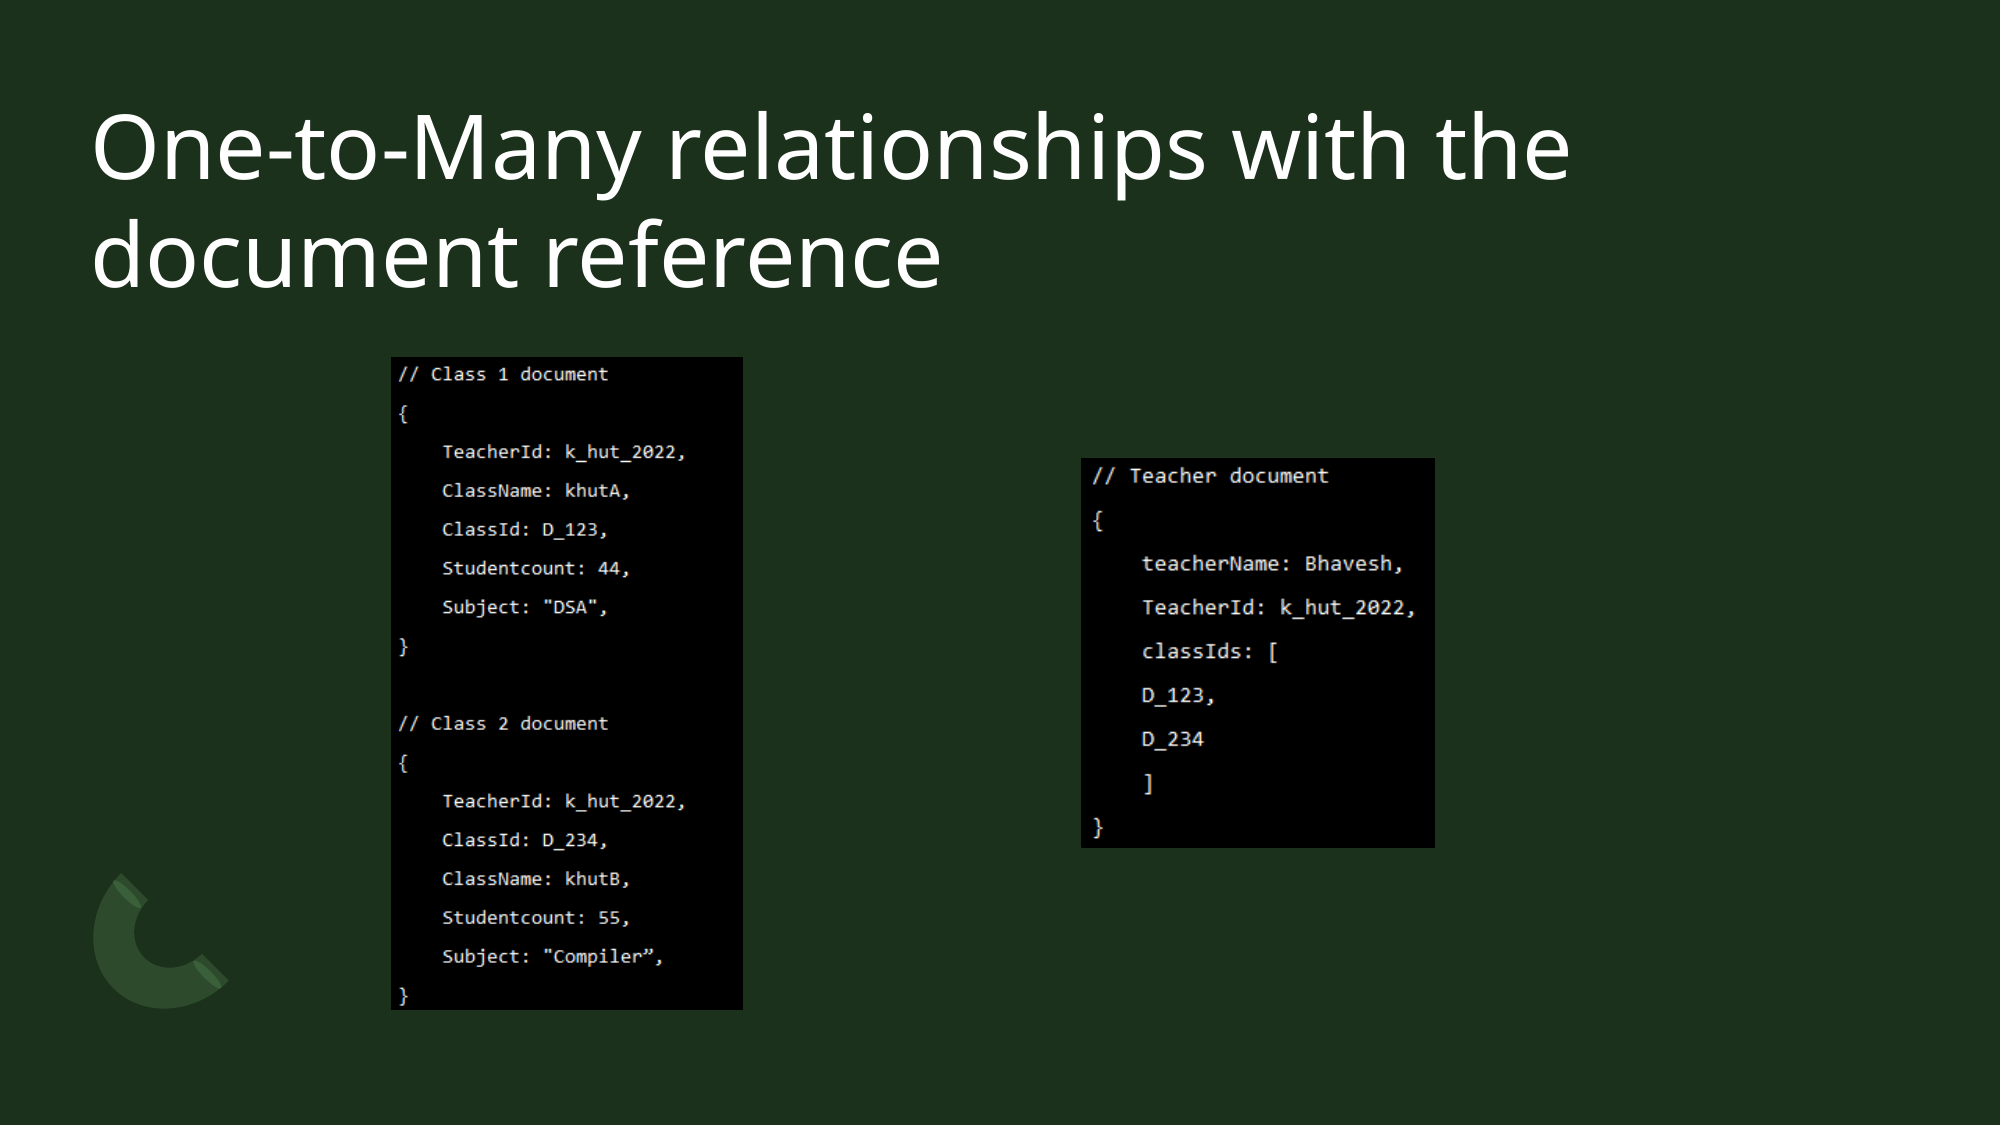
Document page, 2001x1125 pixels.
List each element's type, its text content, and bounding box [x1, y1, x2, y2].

picture [391, 357, 743, 1011]
picture [1081, 458, 1435, 848]
title One-to-Many relationships with the document reference [90, 90, 1910, 309]
